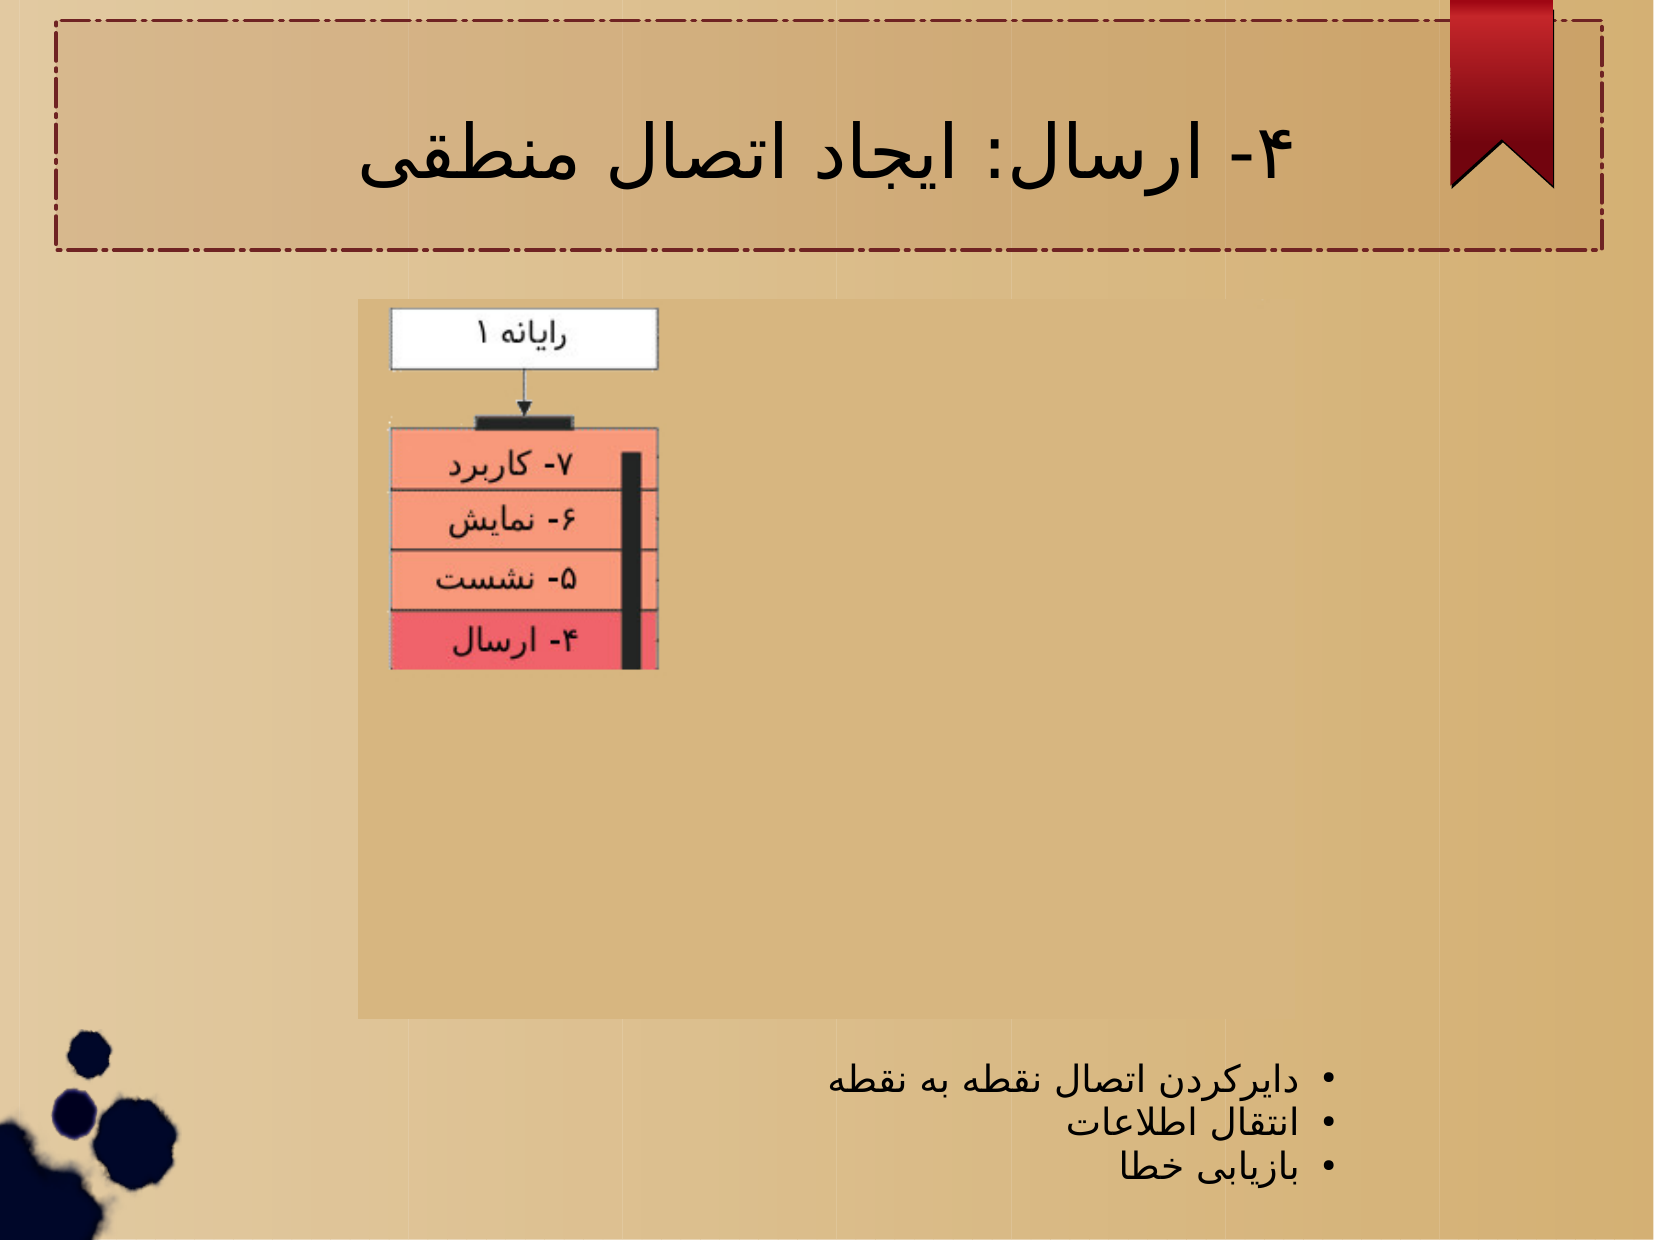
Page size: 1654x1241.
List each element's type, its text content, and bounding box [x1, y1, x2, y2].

picture [358, 299, 1295, 1019]
title ۴- ارسال: ایجاد اتصال منطقی [82, 49, 1571, 257]
text_box دایرکردن اتصال نقطه به نقطه انتقال اطلاعات بازیابی خطا [300, 1050, 1351, 1196]
